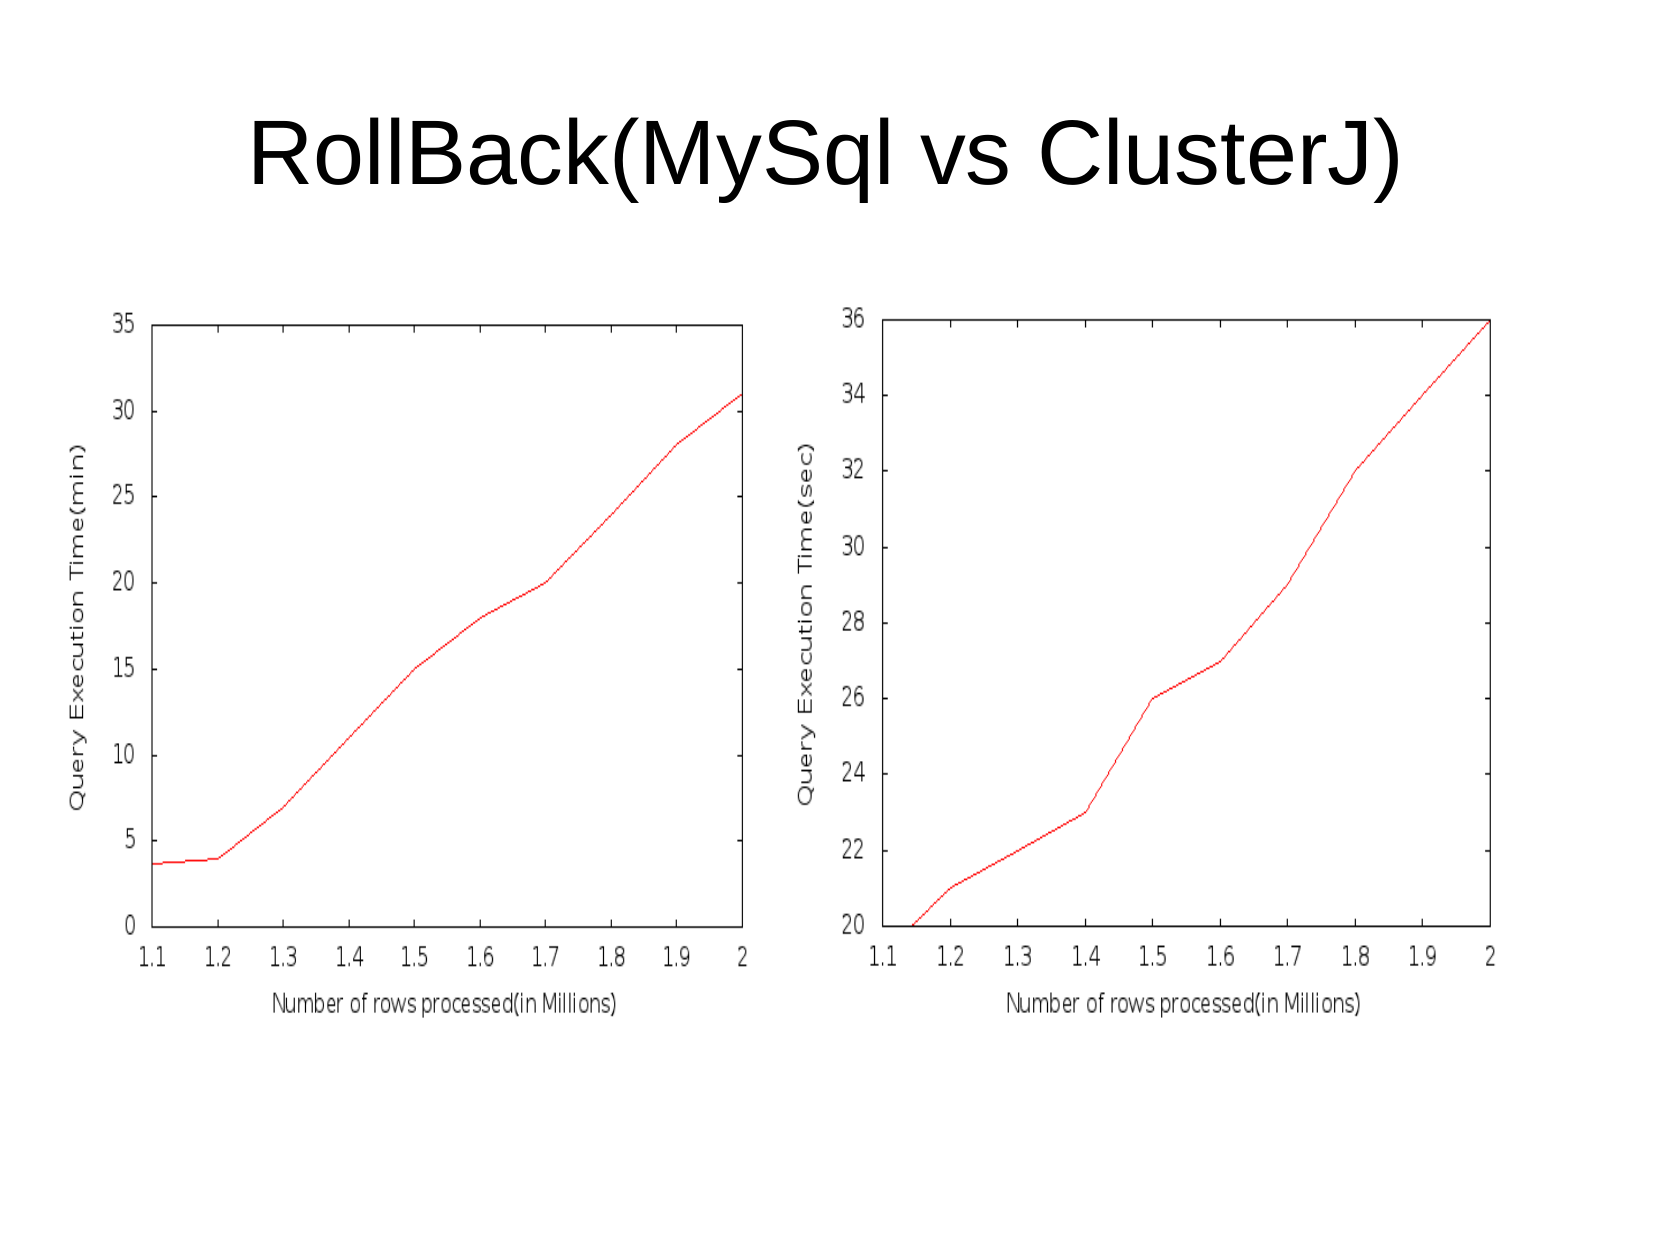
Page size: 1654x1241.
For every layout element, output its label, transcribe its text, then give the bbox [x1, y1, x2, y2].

picture [63, 230, 780, 1028]
picture [791, 224, 1529, 1028]
title RollBack(MySql vs ClusterJ) [82, 68, 1571, 237]
